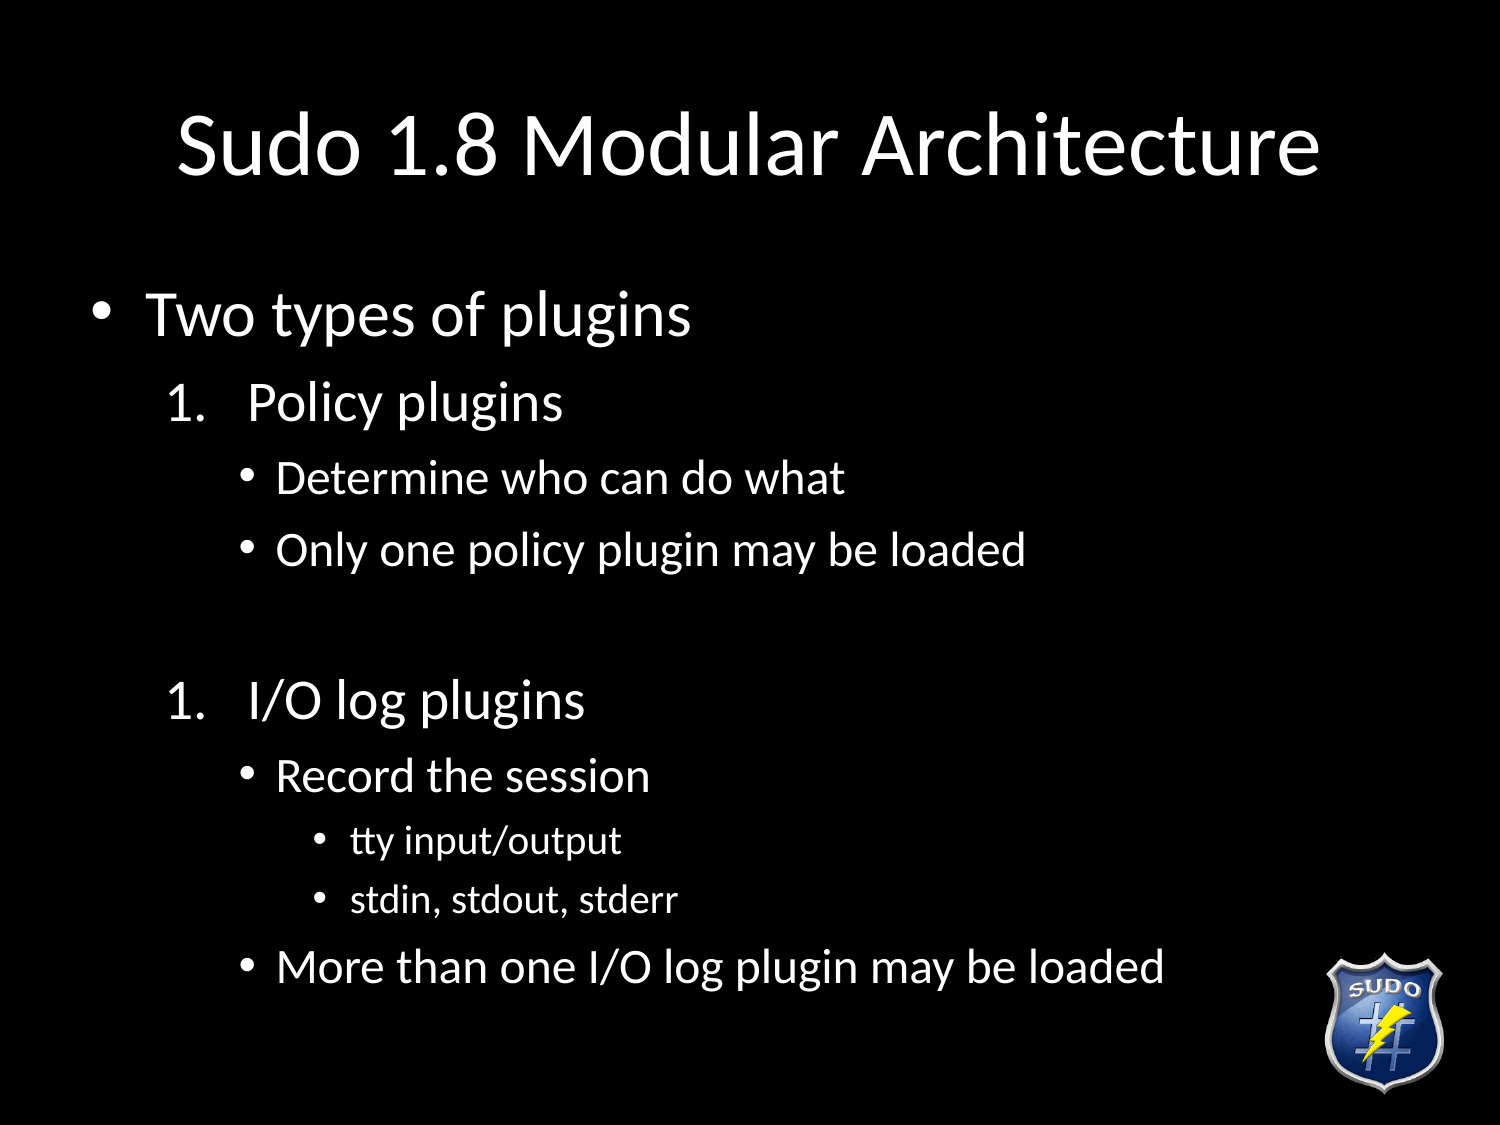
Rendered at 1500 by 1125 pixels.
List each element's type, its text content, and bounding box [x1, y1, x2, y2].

list Two types of plugins Policy plugins Determine who can do what Only one policy plugin may be loaded I/O log plugins Record the session tty input/output stdin, stdout, stderr More than one I/O log plugin may be loaded [75, 262, 1426, 1005]
picture [1315, 949, 1453, 1103]
title Sudo 1.8 Modular Architecture [75, 45, 1426, 233]
